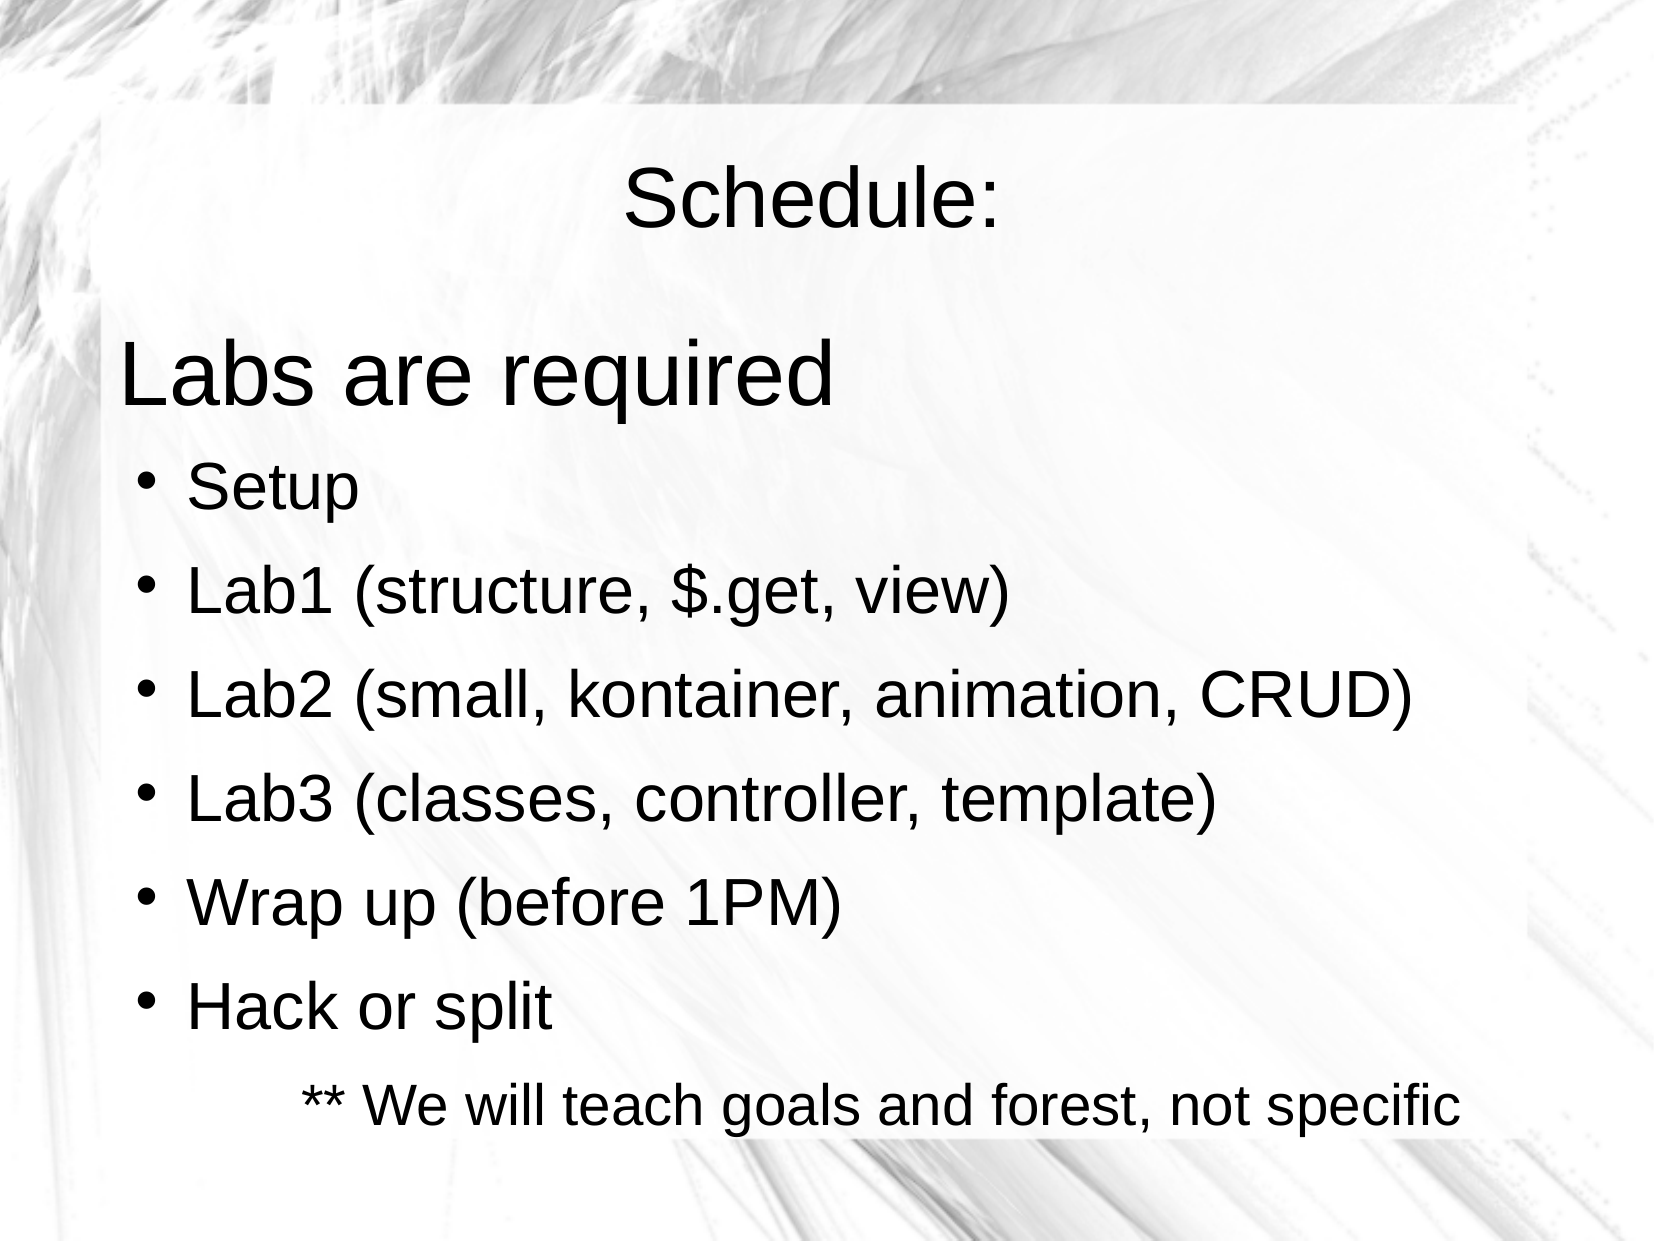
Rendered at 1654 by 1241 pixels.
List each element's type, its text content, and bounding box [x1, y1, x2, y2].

title Schedule: [118, 112, 1506, 281]
picture [0, 0, 1654, 1241]
list Labs are required Setup Lab1 (structure, $.get, view) Lab2 (small, kontainer, animation, CRUD) Lab3 (classes, controller, template) Wrap up (before 1PM) Hack or split ** We will teach goals and forest, not specific [118, 319, 1571, 1237]
